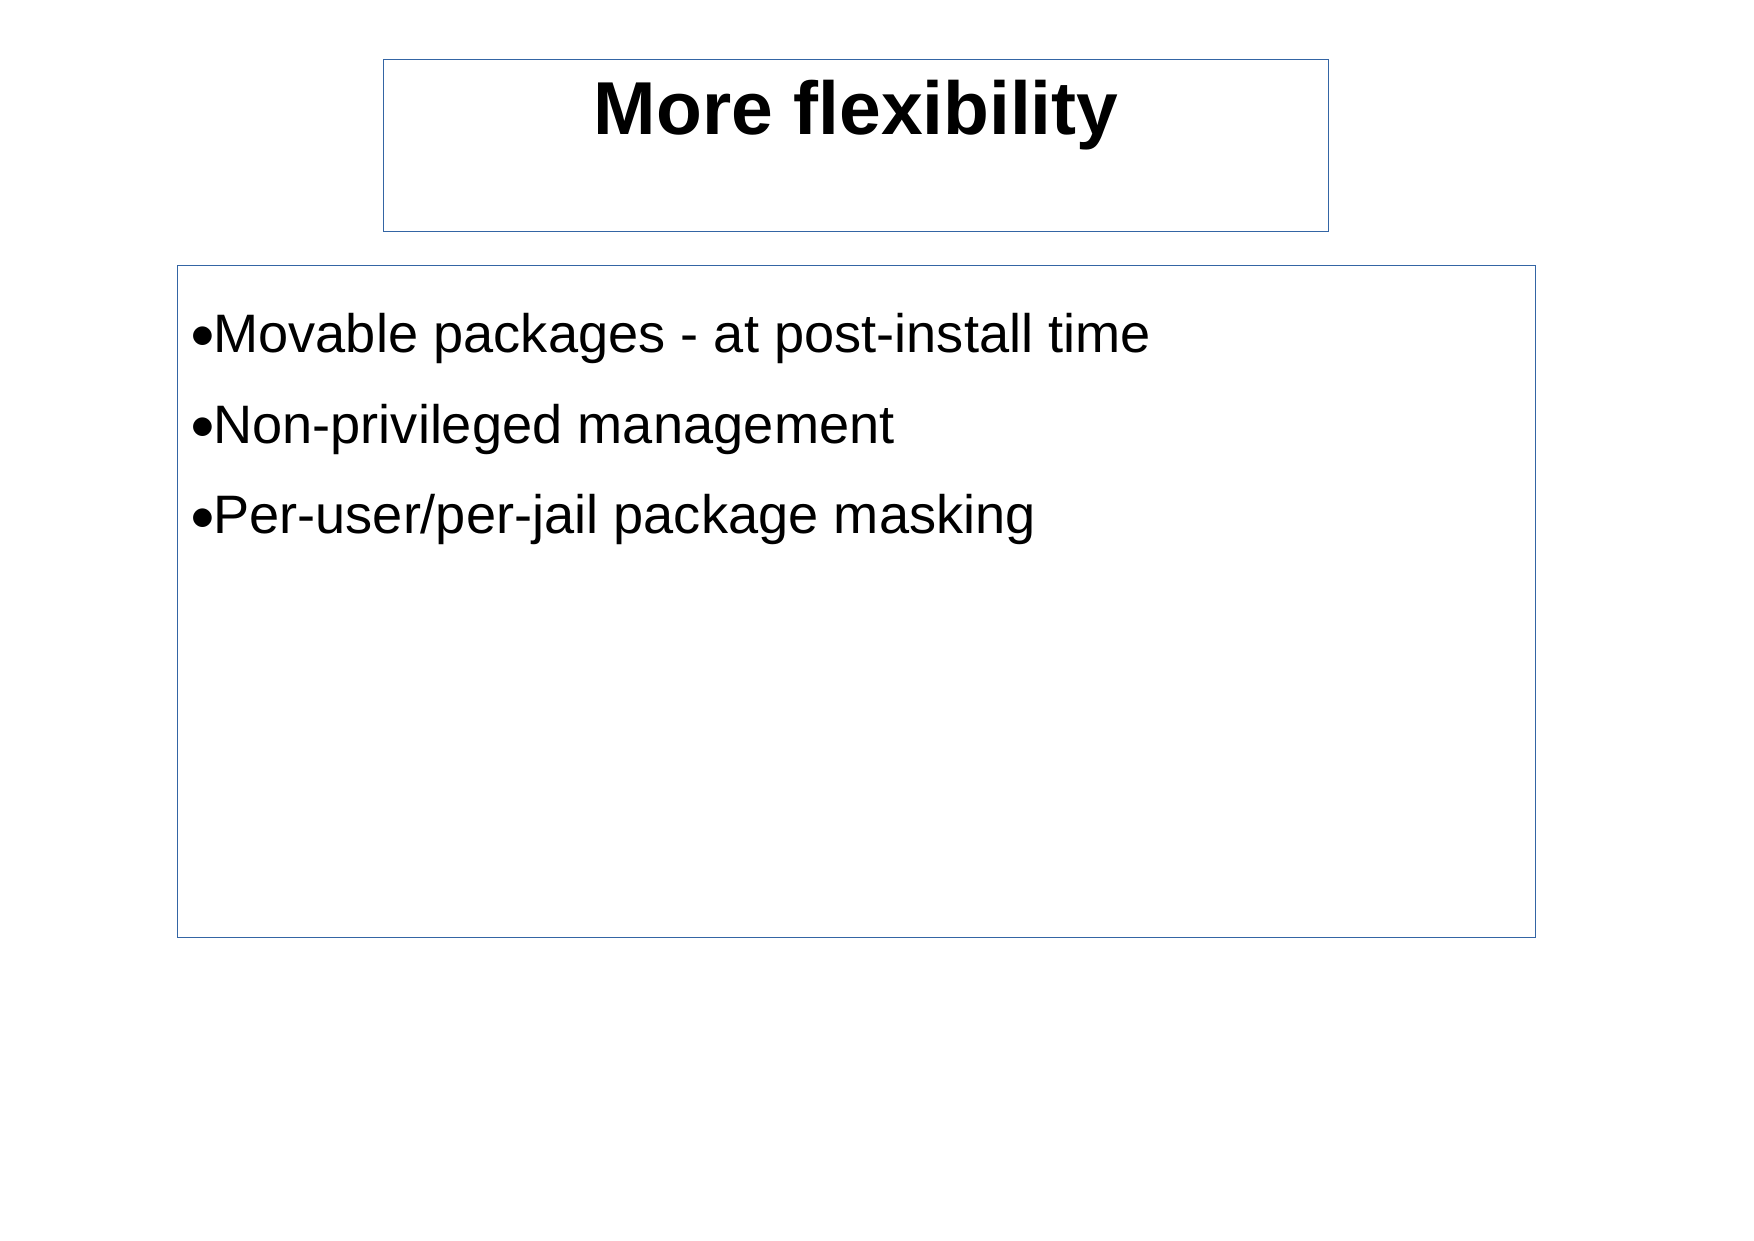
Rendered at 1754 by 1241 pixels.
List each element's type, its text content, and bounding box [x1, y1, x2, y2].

text_box Movable packages - at post-install time Non-privileged management Per-user/per-jail package masking [177, 265, 1536, 938]
text_box More flexibility [383, 59, 1329, 232]
